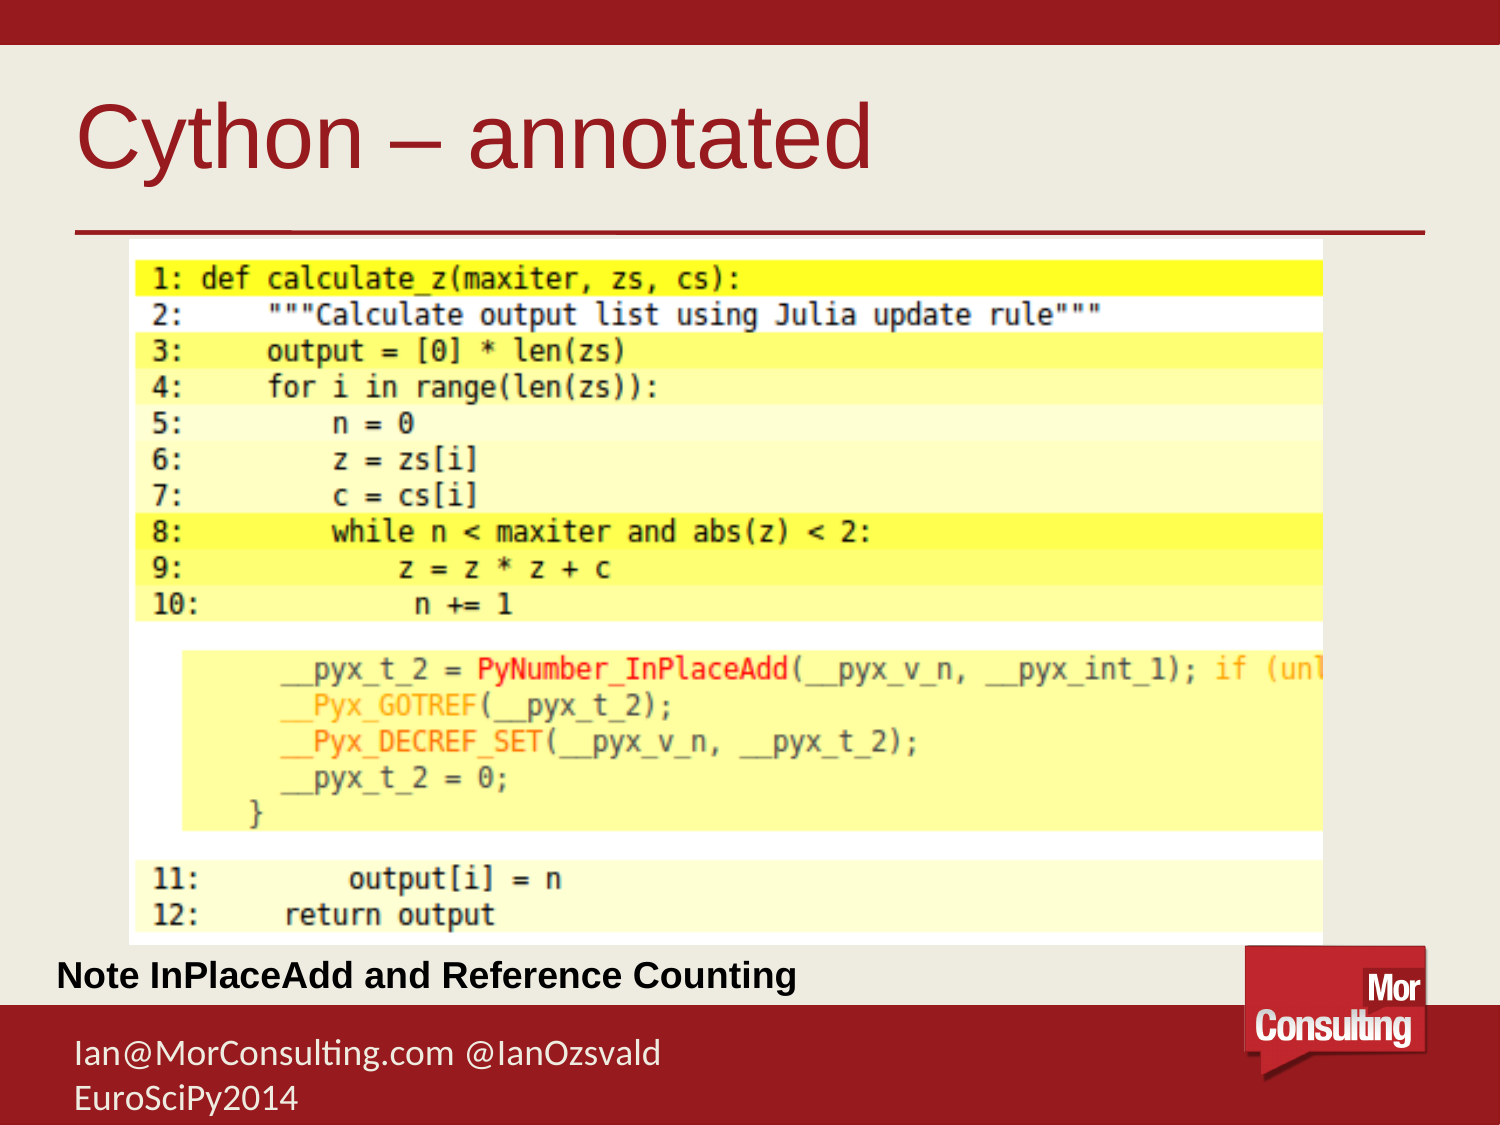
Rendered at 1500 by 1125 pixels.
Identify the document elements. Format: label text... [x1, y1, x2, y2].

title Cython – annotated [74, 44, 1425, 232]
picture [129, 239, 1438, 1089]
text_box Note InPlaceAdd and Reference Counting [41, 947, 922, 1004]
